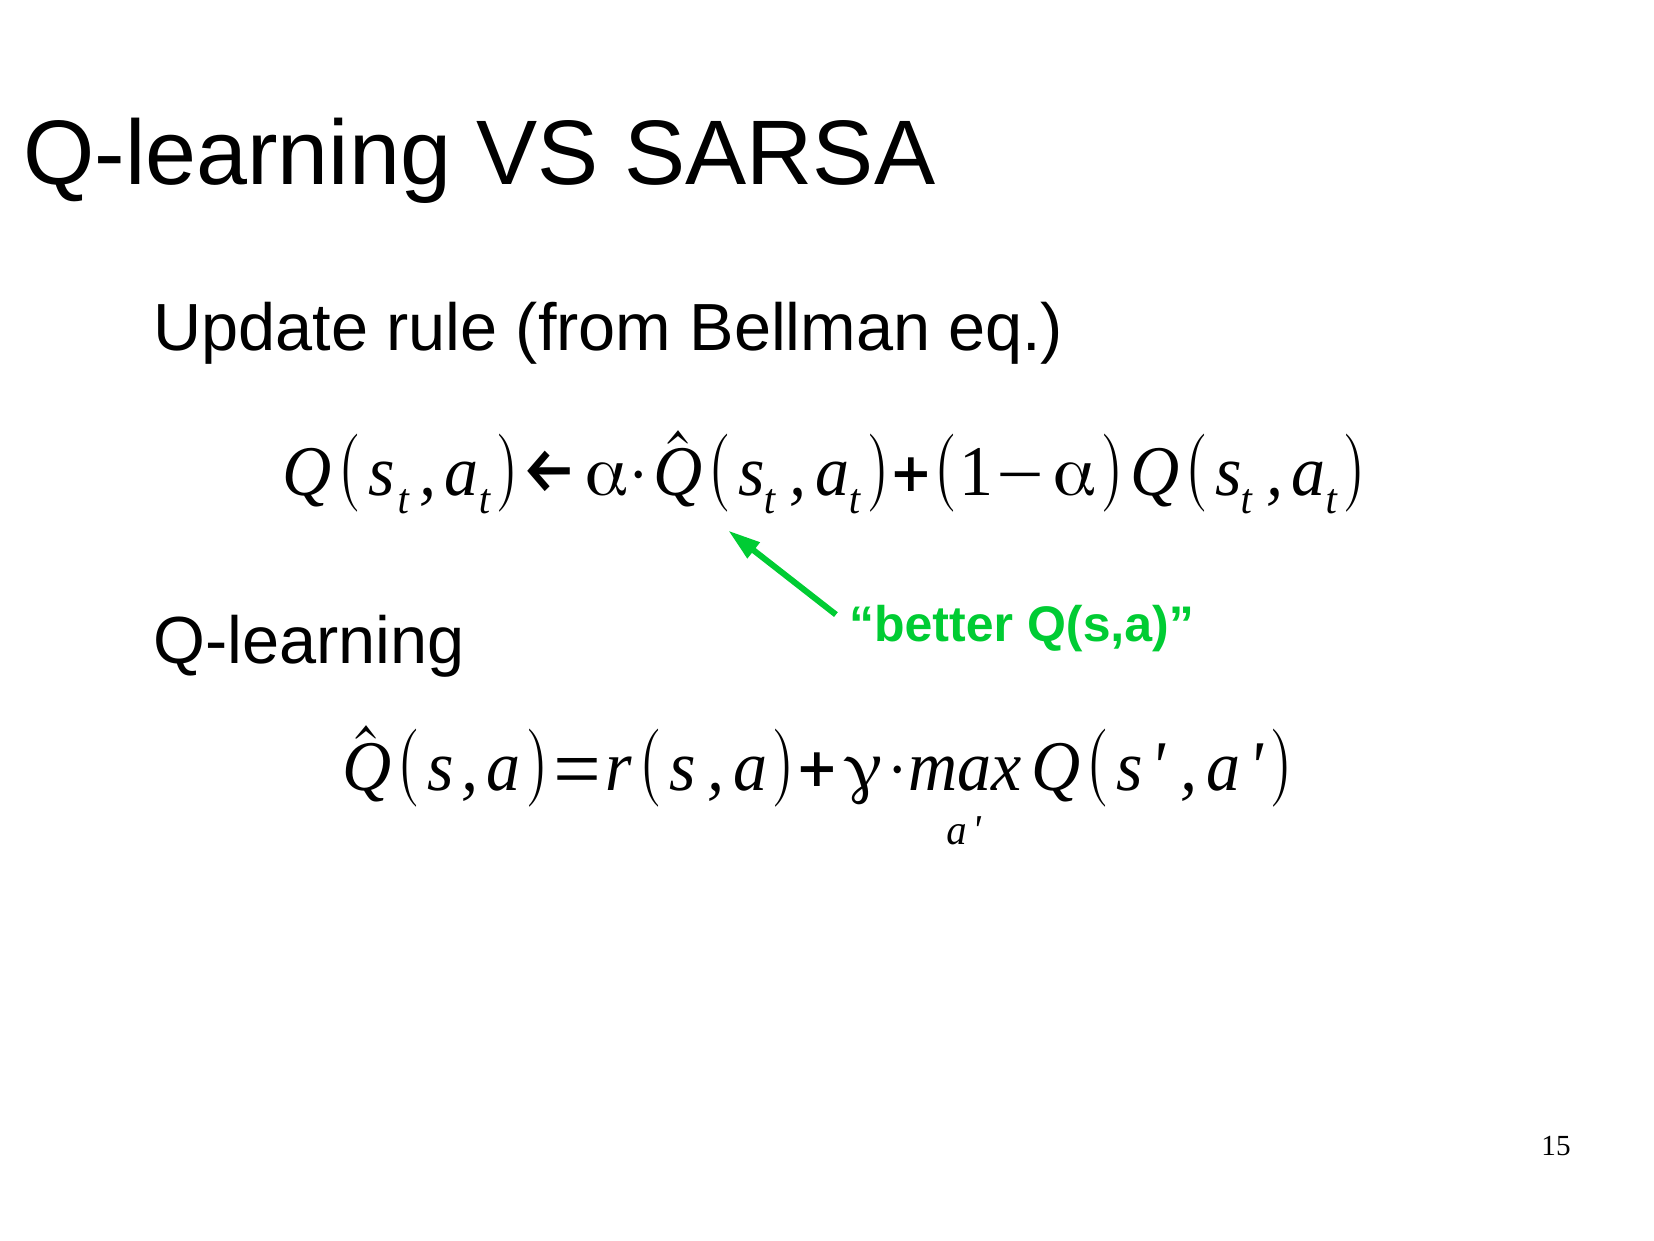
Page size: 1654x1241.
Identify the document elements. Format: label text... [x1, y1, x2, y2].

list Update rule (from Bellman eq.) Q-learning [82, 290, 1571, 1010]
chart [265, 424, 1383, 523]
text_box “better Q(s,a)” [831, 586, 1213, 717]
title Q-learning VS SARSA [23, 49, 1512, 257]
chart [324, 719, 1309, 855]
